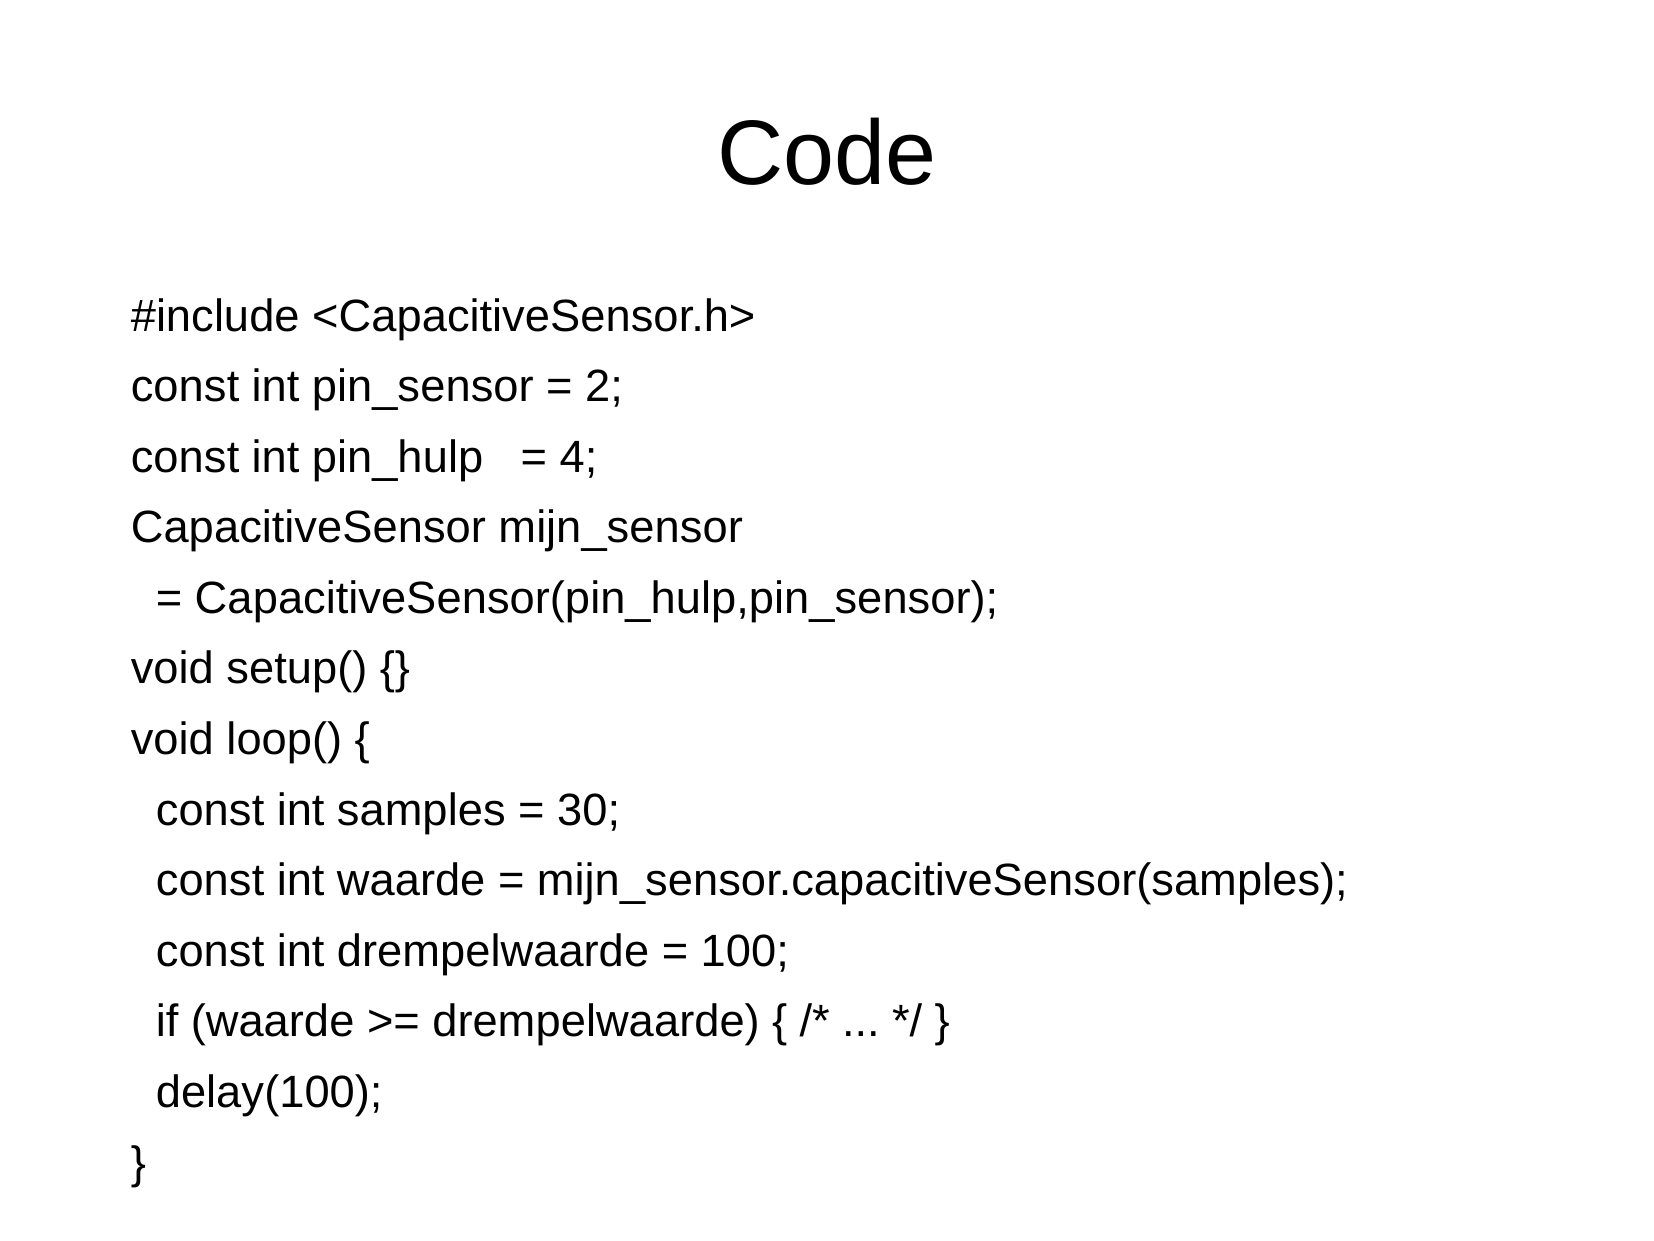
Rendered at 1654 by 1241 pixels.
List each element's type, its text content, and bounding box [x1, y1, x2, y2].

list #include <CapacitiveSensor.h> const int pin_sensor = 2; const int pin_hulp = 4; CapacitiveSensor mijn_sensor = CapacitiveSensor(pin_hulp,pin_sensor); void setup() {} void loop() { const int samples = 30; const int waarde = mijn_sensor.capacitiveSensor(samples); const int drempelwaarde = 100; if (waarde >= drempelwaarde) { /* ... */ } delay(100); } [82, 290, 1571, 1201]
title Code [82, 49, 1571, 257]
